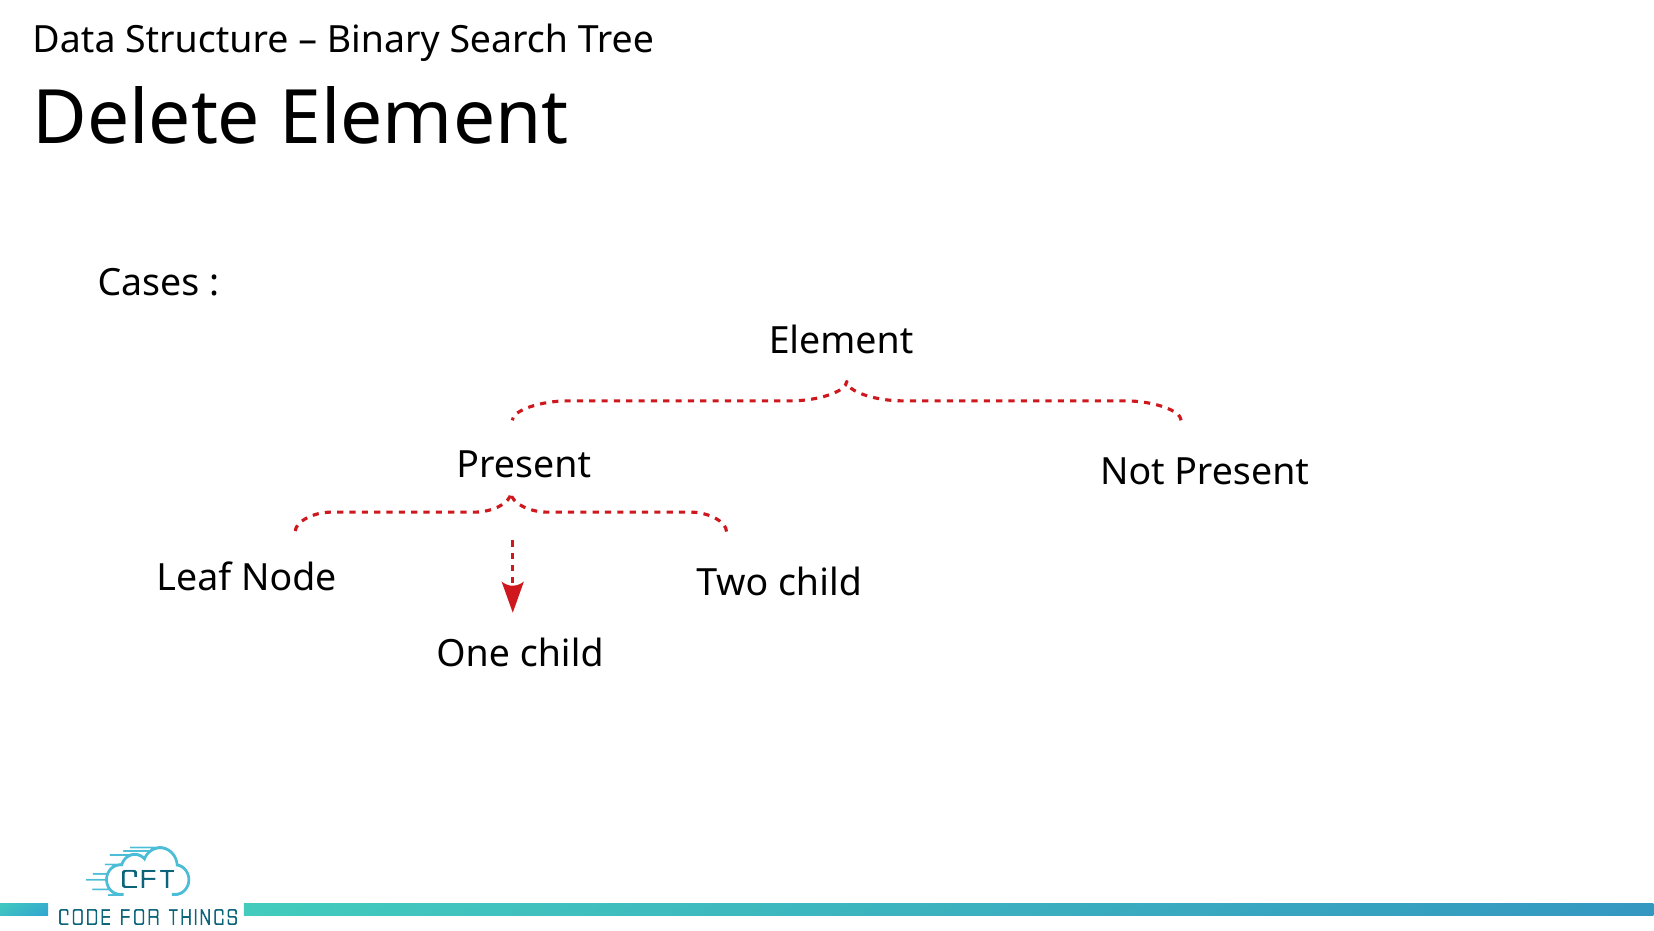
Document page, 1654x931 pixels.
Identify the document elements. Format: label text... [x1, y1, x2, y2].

picture [59, 846, 237, 925]
text_box Leaf Node [141, 543, 394, 610]
text_box Element [753, 306, 939, 373]
text_box Not Present [1085, 437, 1334, 503]
text_box Two child [681, 548, 910, 615]
title Data Structure – Binary Search Tree Delete Element [32, 12, 1184, 166]
text_box Cases : [82, 239, 402, 319]
text_box Present [441, 430, 612, 497]
text_box One child [421, 619, 650, 686]
